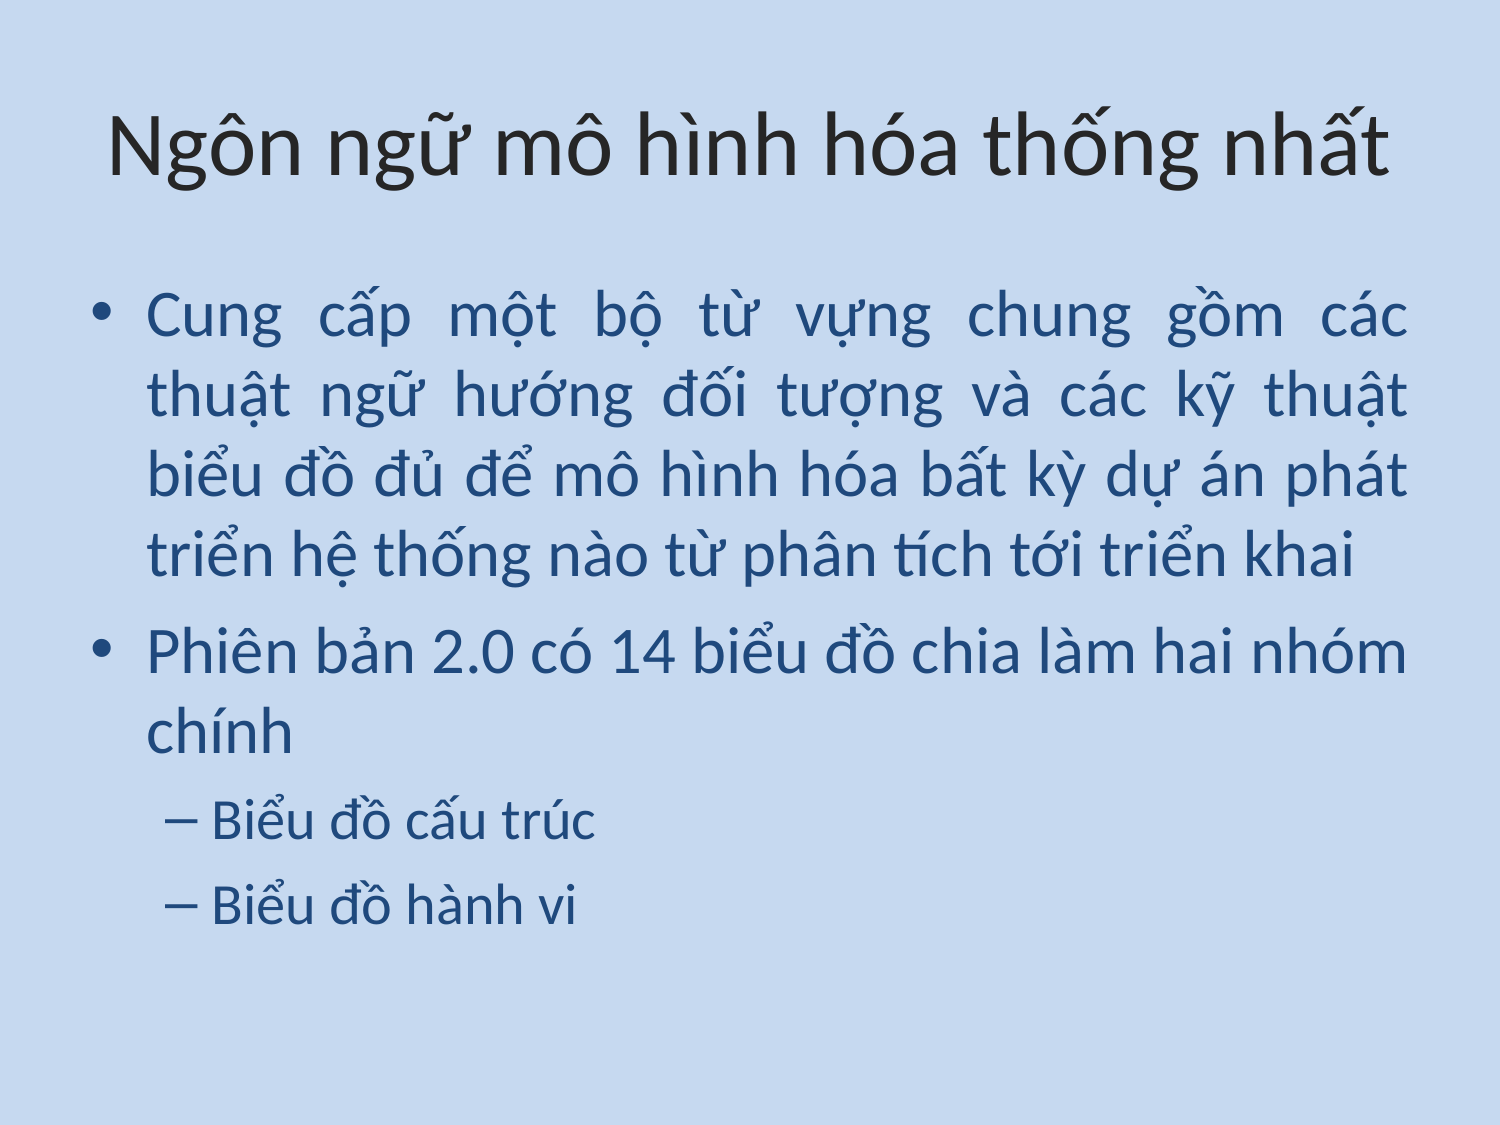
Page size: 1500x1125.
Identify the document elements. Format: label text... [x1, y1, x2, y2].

list Cung cấp một bộ từ vựng chung gồm các thuật ngữ hướng đối tượng và các kỹ thuật biểu đồ đủ để mô hình hóa bất kỳ dự án phát triển hệ thống nào từ phân tích tới triển khai Phiên bản 2.0 có 14 biểu đồ chia làm hai nhóm chính Biểu đồ cấu trúc Biểu đồ hành vi [75, 262, 1426, 1005]
title Ngôn ngữ mô hình hóa thống nhất [75, 45, 1426, 233]
